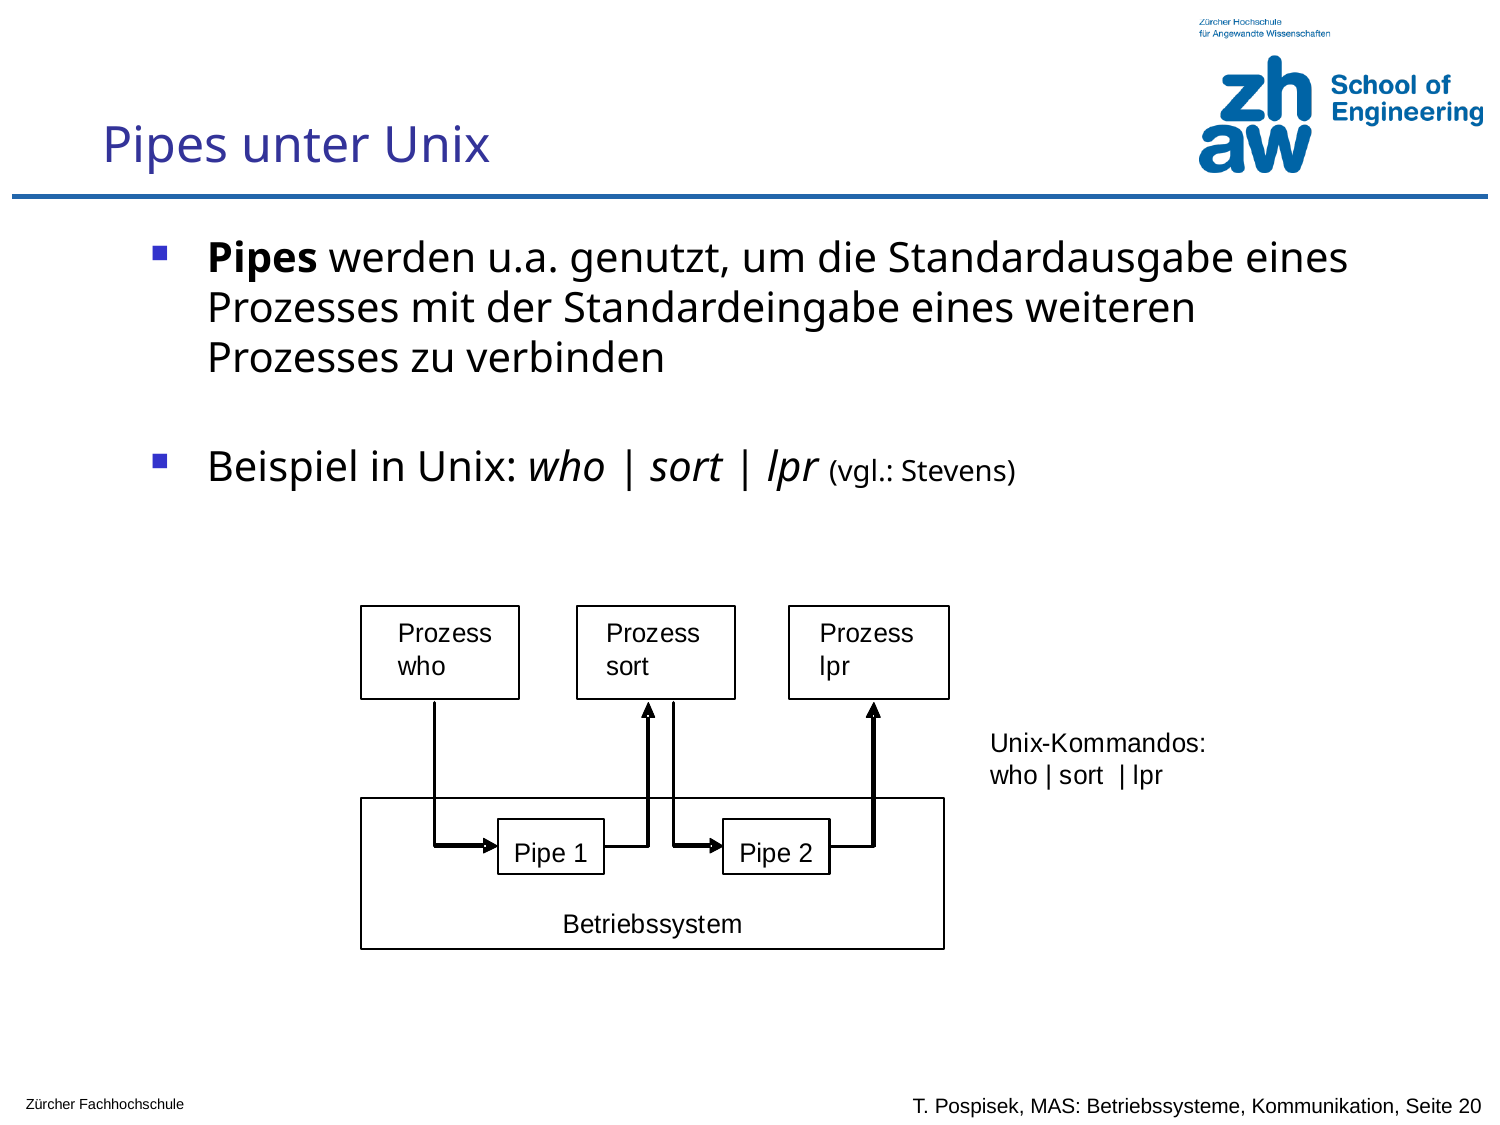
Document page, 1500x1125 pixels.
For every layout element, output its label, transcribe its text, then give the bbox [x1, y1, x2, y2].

picture [135, 562, 1463, 976]
list Pipes werden u.a. genutzt, um die Standardausgabe eines Prozesses mit der Standardeingabe eines weiteren Prozesses zu verbinden Beispiel in Unix: who | sort | lpr (vgl.: Stevens) [135, 223, 1376, 516]
picture [1199, 19, 1483, 173]
title Pipes unter Unix [87, 42, 1388, 181]
